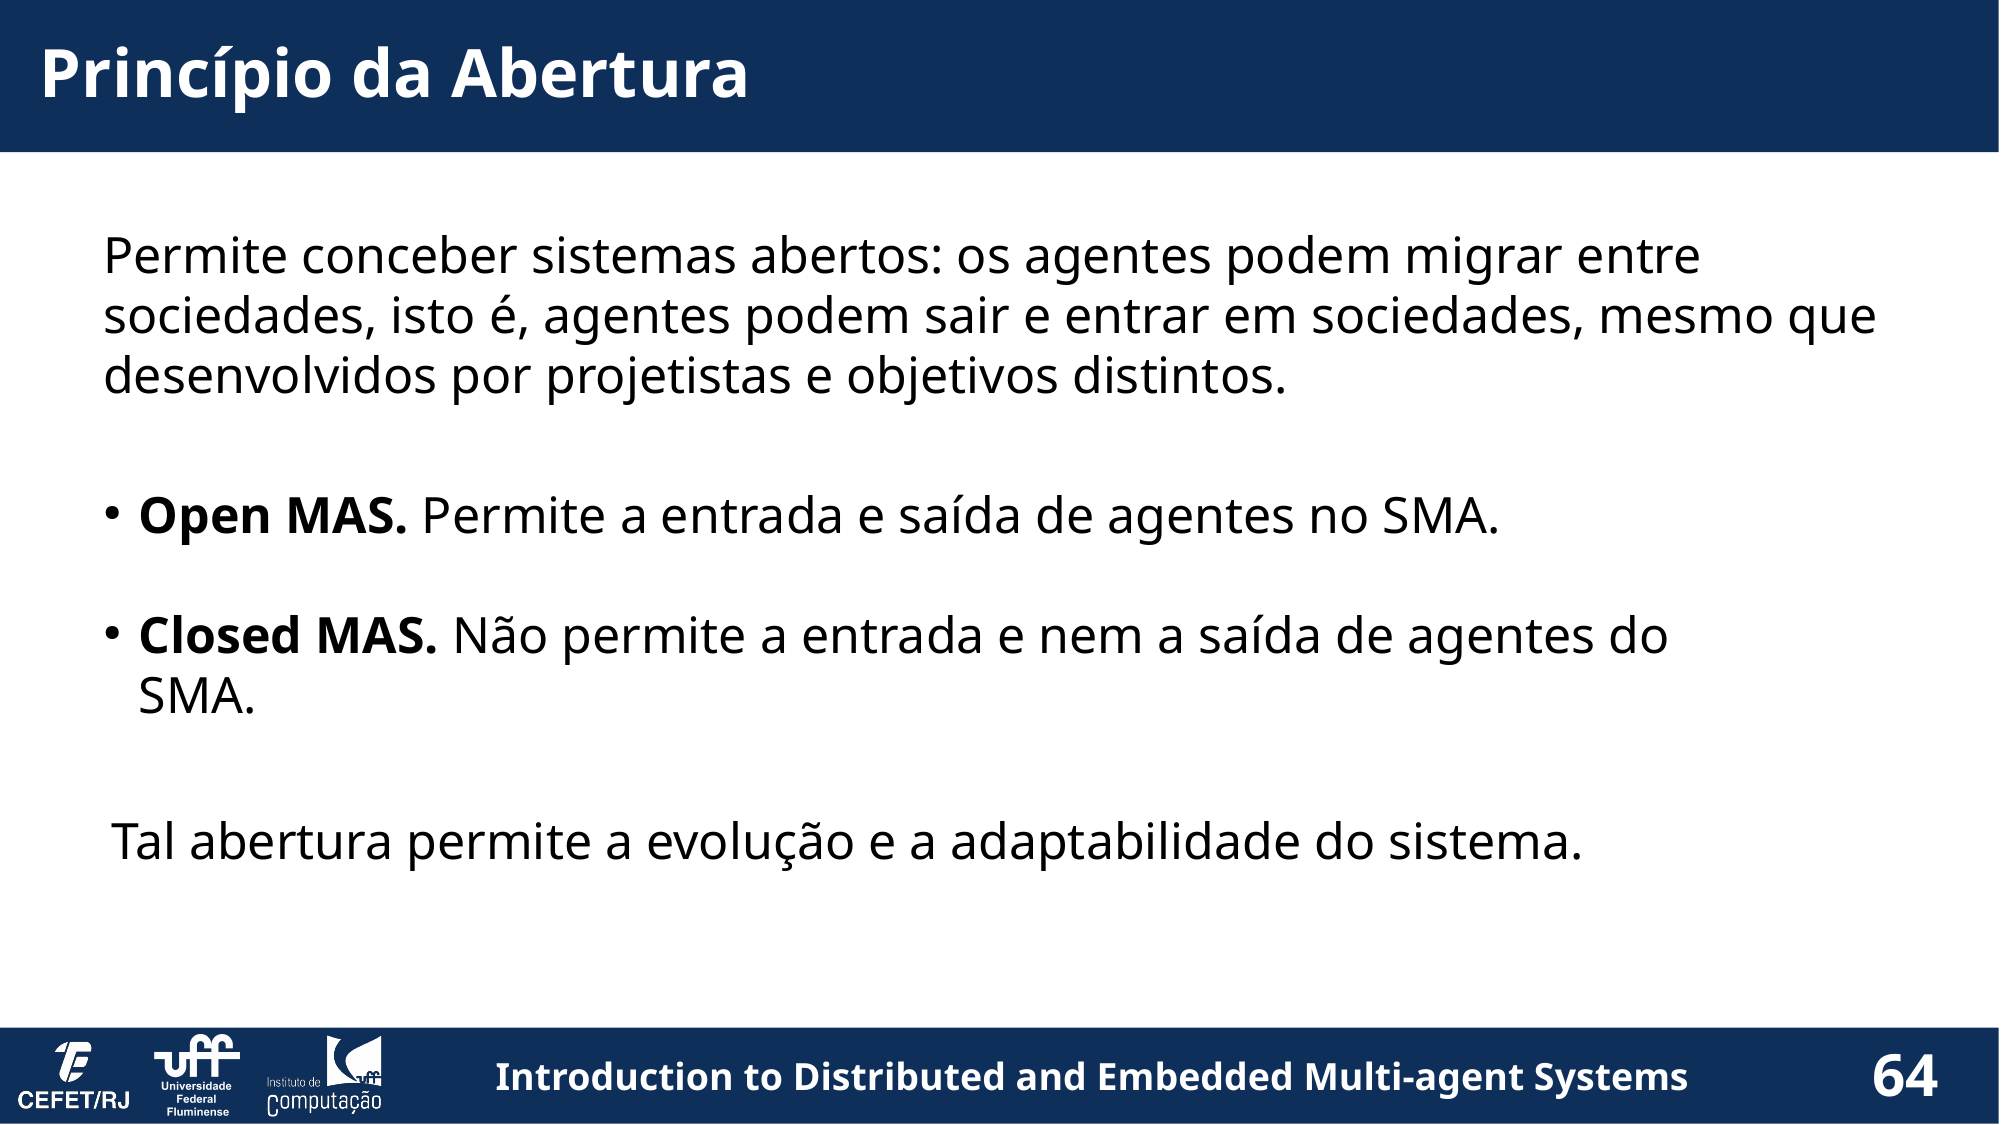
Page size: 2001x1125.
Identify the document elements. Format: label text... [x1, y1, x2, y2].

text_box Open MAS. Permite a entrada e saída de agentes no SMA. Closed MAS. Não permite a entrada e nem a saída de agentes do SMA. [88, 476, 1772, 732]
picture [18, 1021, 129, 1125]
text_box Princípio da Abertura [25, 23, 1999, 119]
text_box Tal abertura permite a evolução e a adaptabilidade do sistema. [96, 798, 1754, 882]
text_box Permite conceber sistemas abertos: os agentes podem migrar entre sociedades, isto é, agentes podem sair e entrar em sociedades, mesmo que desenvolvidos por projetistas e objetivos distintos. [88, 216, 1947, 412]
picture [265, 1033, 383, 1117]
picture [153, 1033, 241, 1121]
